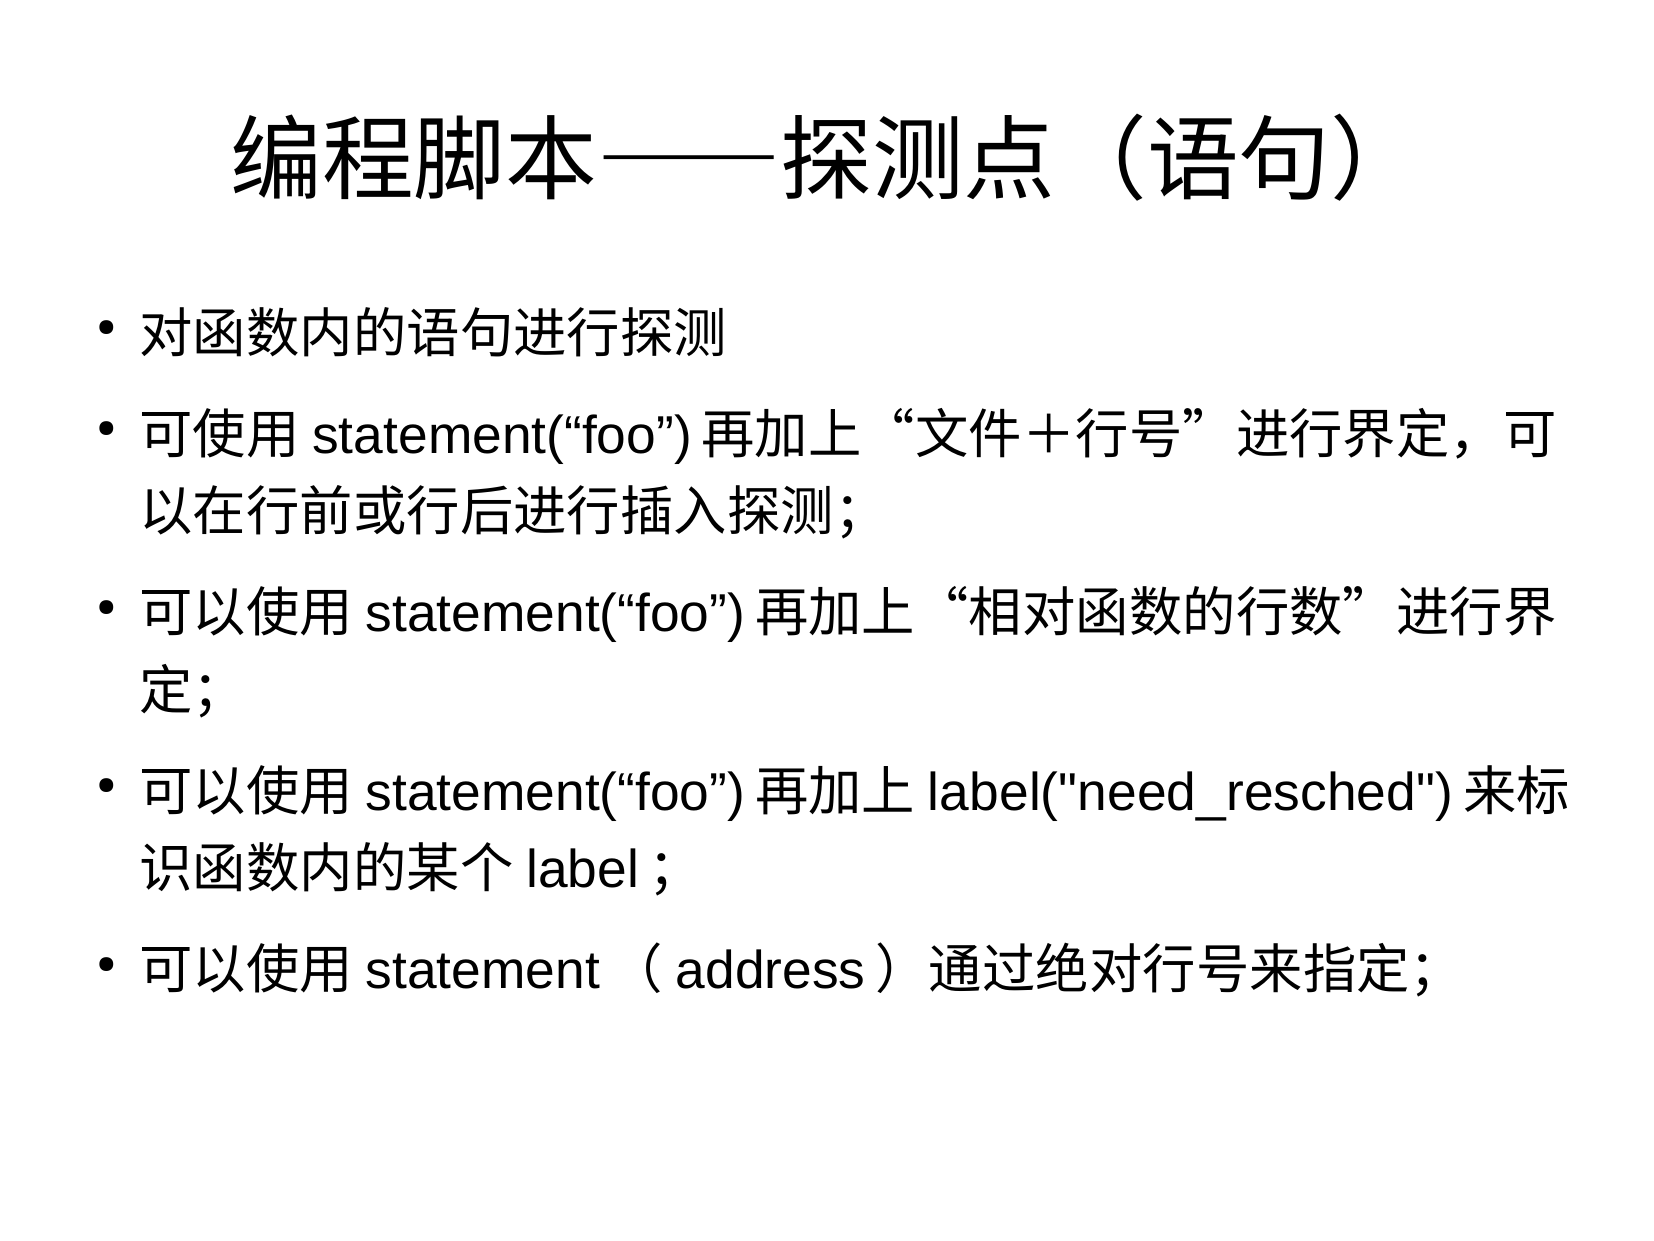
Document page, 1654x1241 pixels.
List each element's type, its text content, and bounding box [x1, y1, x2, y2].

title 编程脚本——探测点（语句） [82, 49, 1571, 257]
list 对函数内的语句进行探测 可使用statement(“foo”)再加上“文件＋行号”进行界定，可以在行前或行后进行插入探测； 可以使用statement(“foo”)再加上“相对函数的行数”进行界定； 可以使用statement(“foo”)再加上label("need_resched")来标识函数内的某个label； 可以使用statement（address）通过绝对行号来指定； [82, 290, 1571, 1010]
